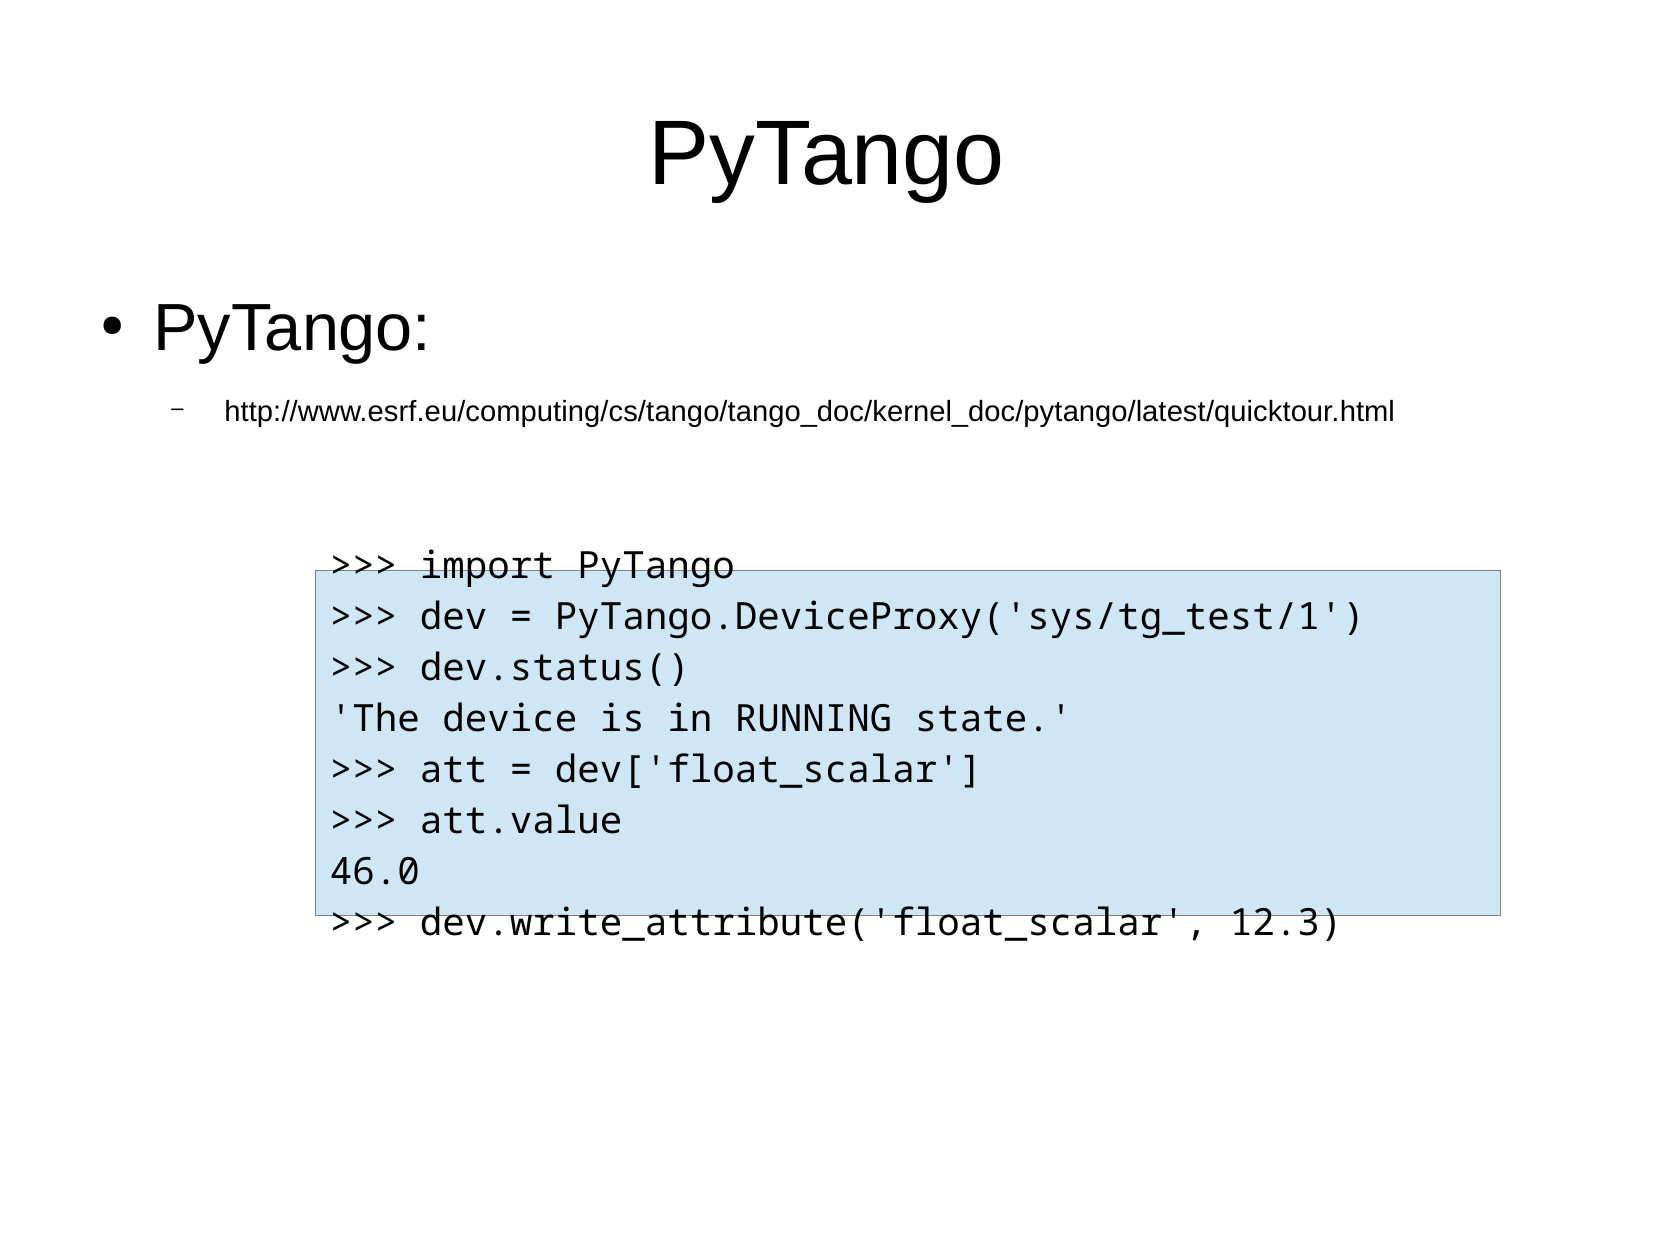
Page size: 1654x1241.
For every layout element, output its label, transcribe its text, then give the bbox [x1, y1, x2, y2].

list PyTango: http://www.esrf.eu/computing/cs/tango/tango_doc/kernel_doc/pytango/latest/quicktour.html [82, 290, 1538, 1109]
title PyTango [82, 56, 1571, 250]
text_box >>> import PyTango >>> dev = PyTango.DeviceProxy('sys/tg_test/1') >>> dev.status() 'The device is in RUNNING state.' >>> att = dev['float_scalar'] >>> att.value 46.0 >>> dev.write_attribute('float_scalar', 12.3) [315, 570, 1501, 916]
